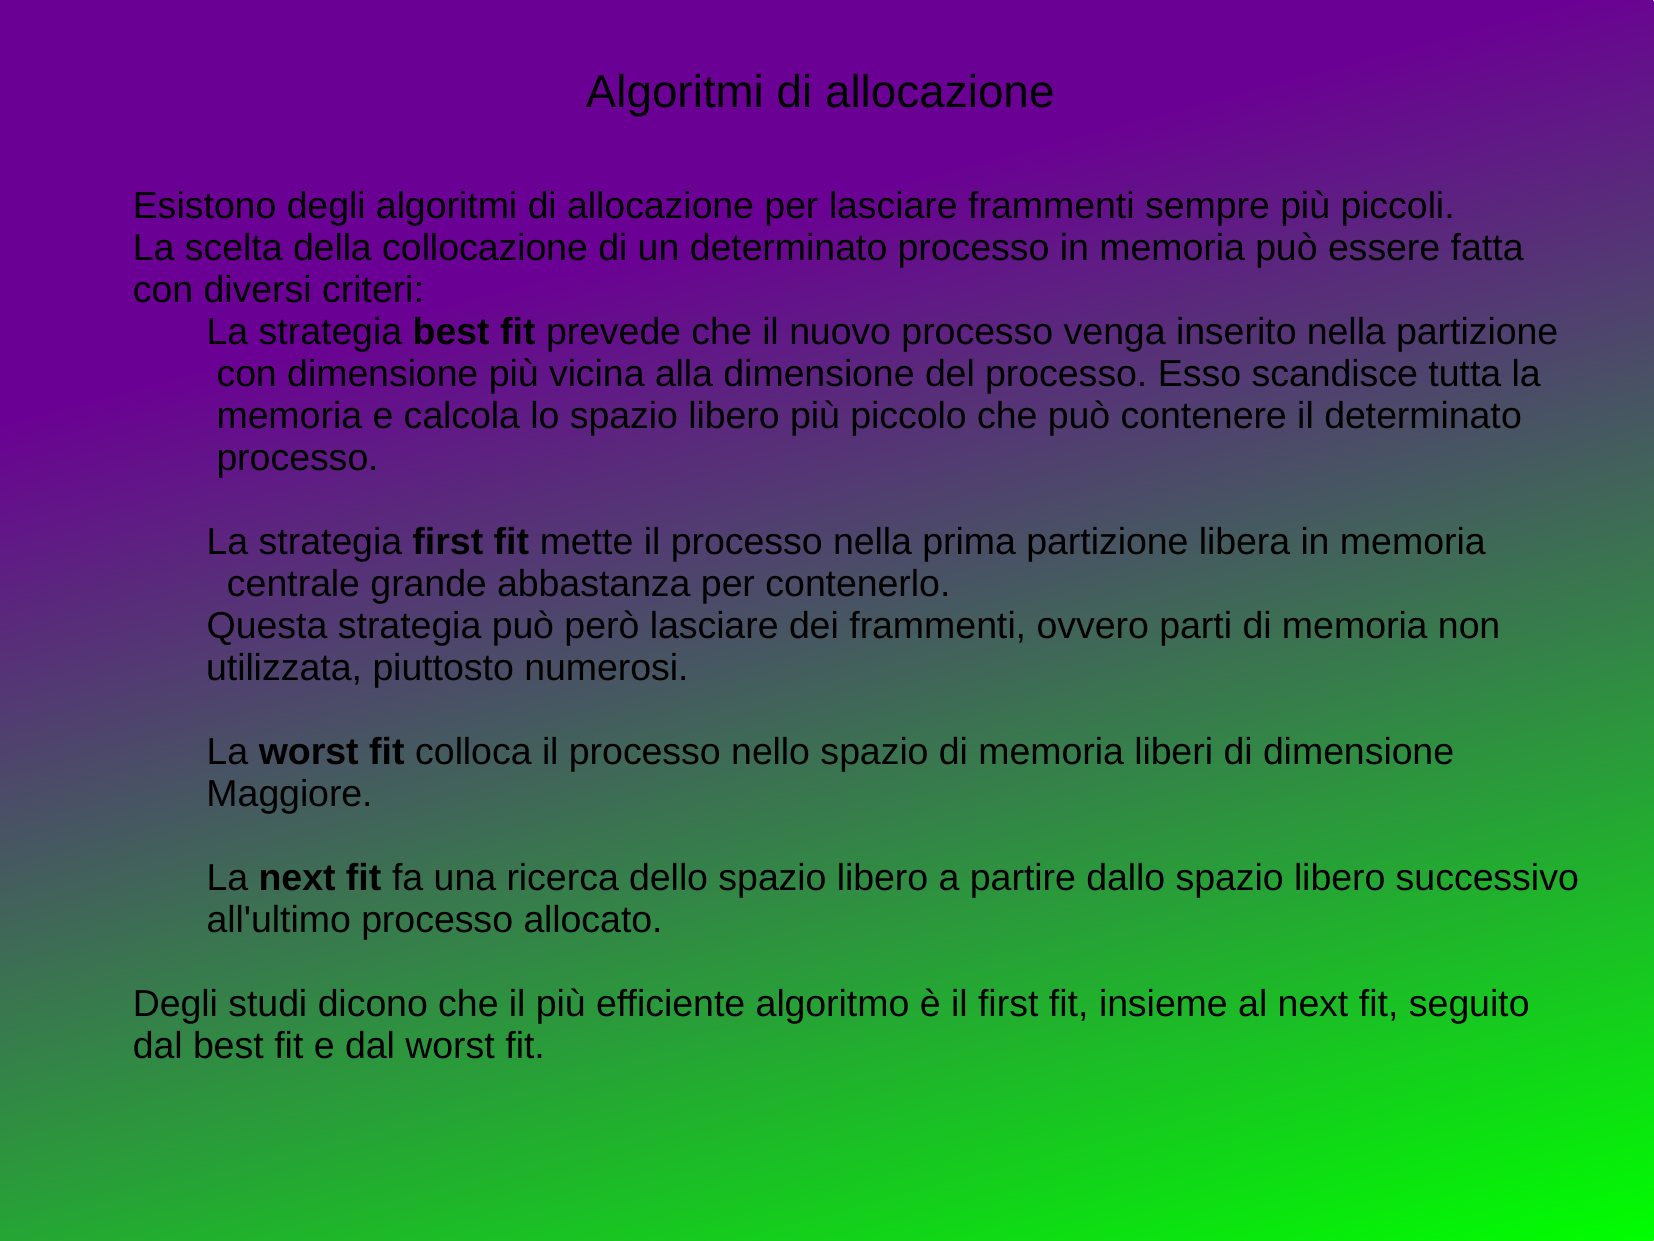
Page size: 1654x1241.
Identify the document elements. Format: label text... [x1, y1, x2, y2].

text_box Esistono degli algoritmi di allocazione per lasciare frammenti sempre più piccoli. La scelta della collocazione di un determinato processo in memoria può essere fatta con diversi criteri: La strategia best fit prevede che il nuovo processo venga inserito nella partizione con dimensione più vicina alla dimensione del processo. Esso scandisce tutta la memoria e calcola lo spazio libero più piccolo che può contenere il determinato processo. La strategia first fit mette il processo nella prima partizione libera in memoria centrale grande abbastanza per contenerlo. Questa strategia può però lasciare dei frammenti, ovvero parti di memoria non utilizzata, piuttosto numerosi. La worst fit colloca il processo nello spazio di memoria liberi di dimensione Maggiore. La next fit fa una ricerca dello spazio libero a partire dallo spazio libero successivo all'ultimo processo allocato. Degli studi dicono che il più efficiente algoritmo è il first fit, insieme al next fit, seguito dal best fit e dal worst fit. [118, 177, 1595, 1080]
text_box Algoritmi di allocazione [413, 59, 1241, 125]
